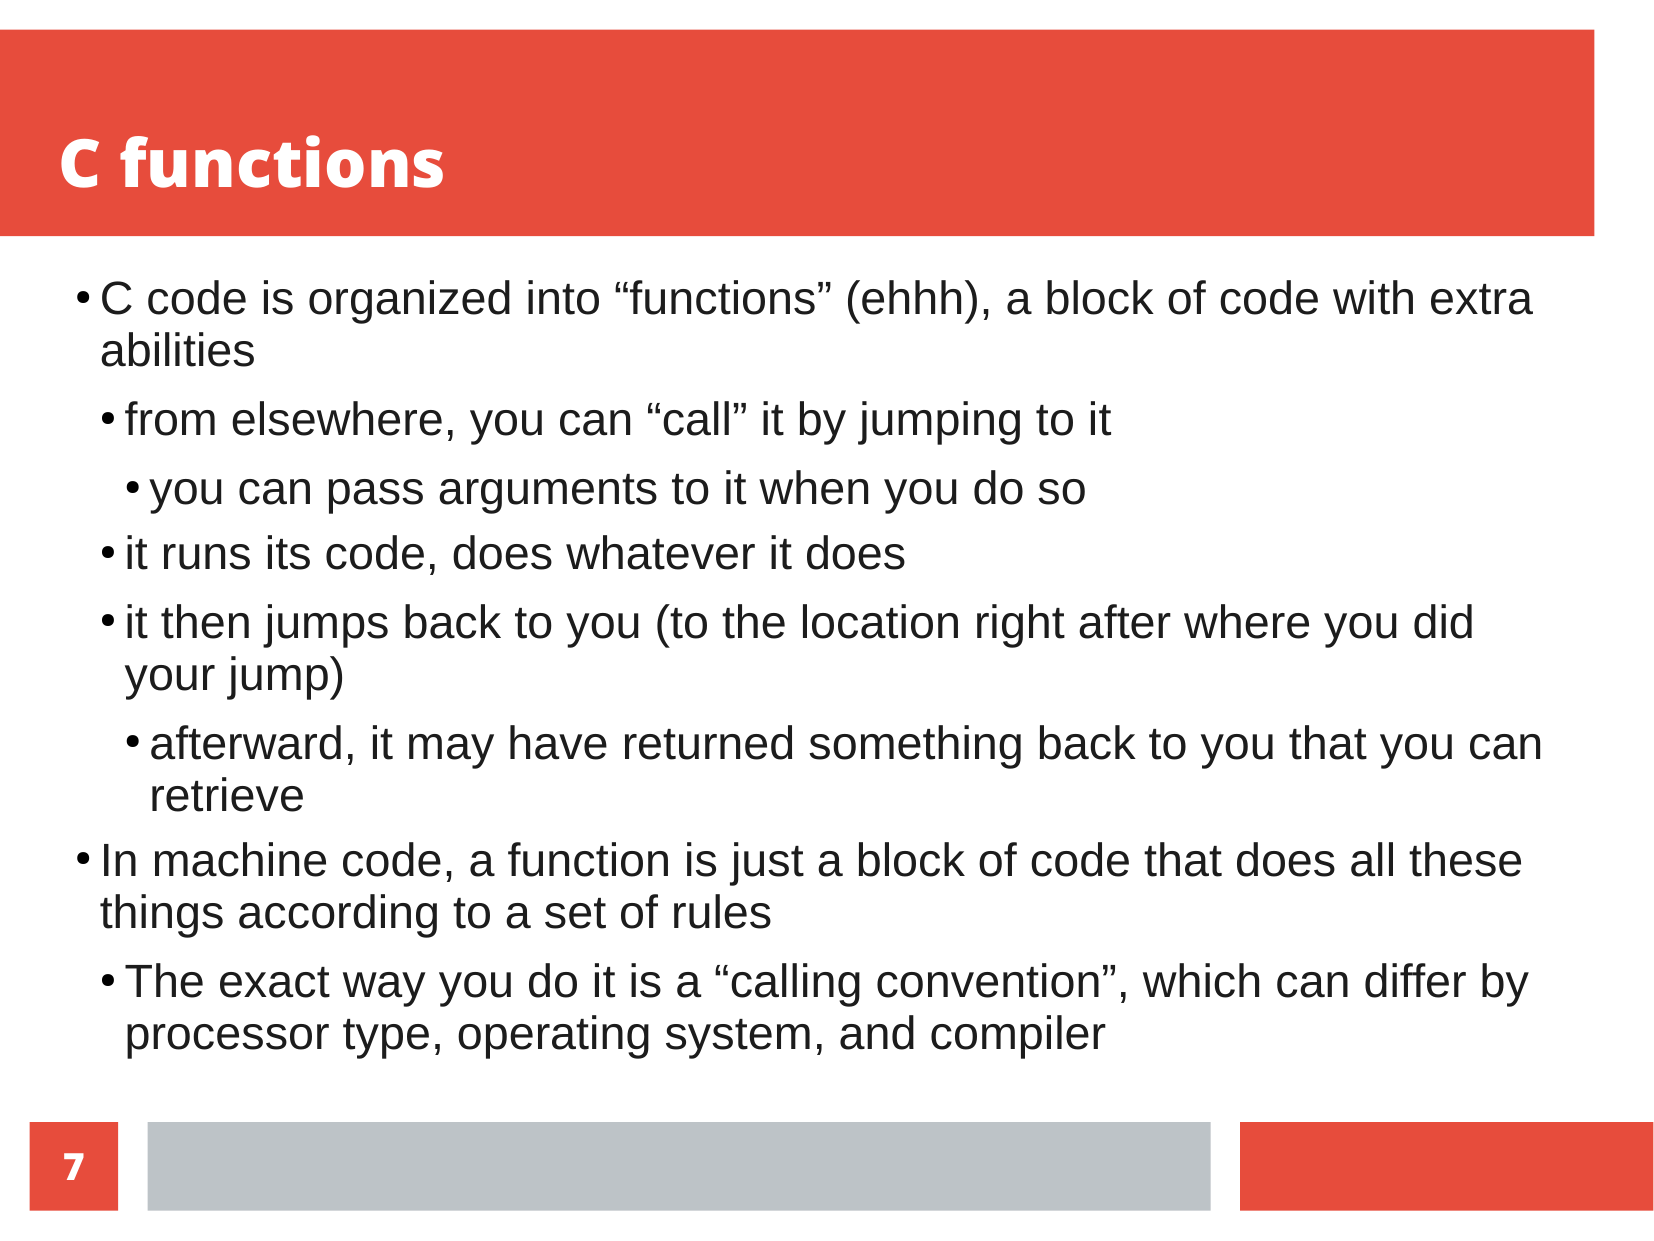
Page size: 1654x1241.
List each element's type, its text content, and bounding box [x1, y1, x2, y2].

list C code is organized into “functions” (ehhh), a block of code with extra abilities from elsewhere, you can “call” it by jumping to it you can pass arguments to it when you do so it runs its code, does whatever it does it then jumps back to you (to the location right after where you did your jump) afterward, it may have returned something back to you that you can retrieve In machine code, a function is just a block of code that does all these things according to a set of rules The exact way you do it is a “calling convention”, which can differ by processor type, operating system, and compiler [75, 272, 1561, 1066]
title C functions [59, 59, 1595, 207]
